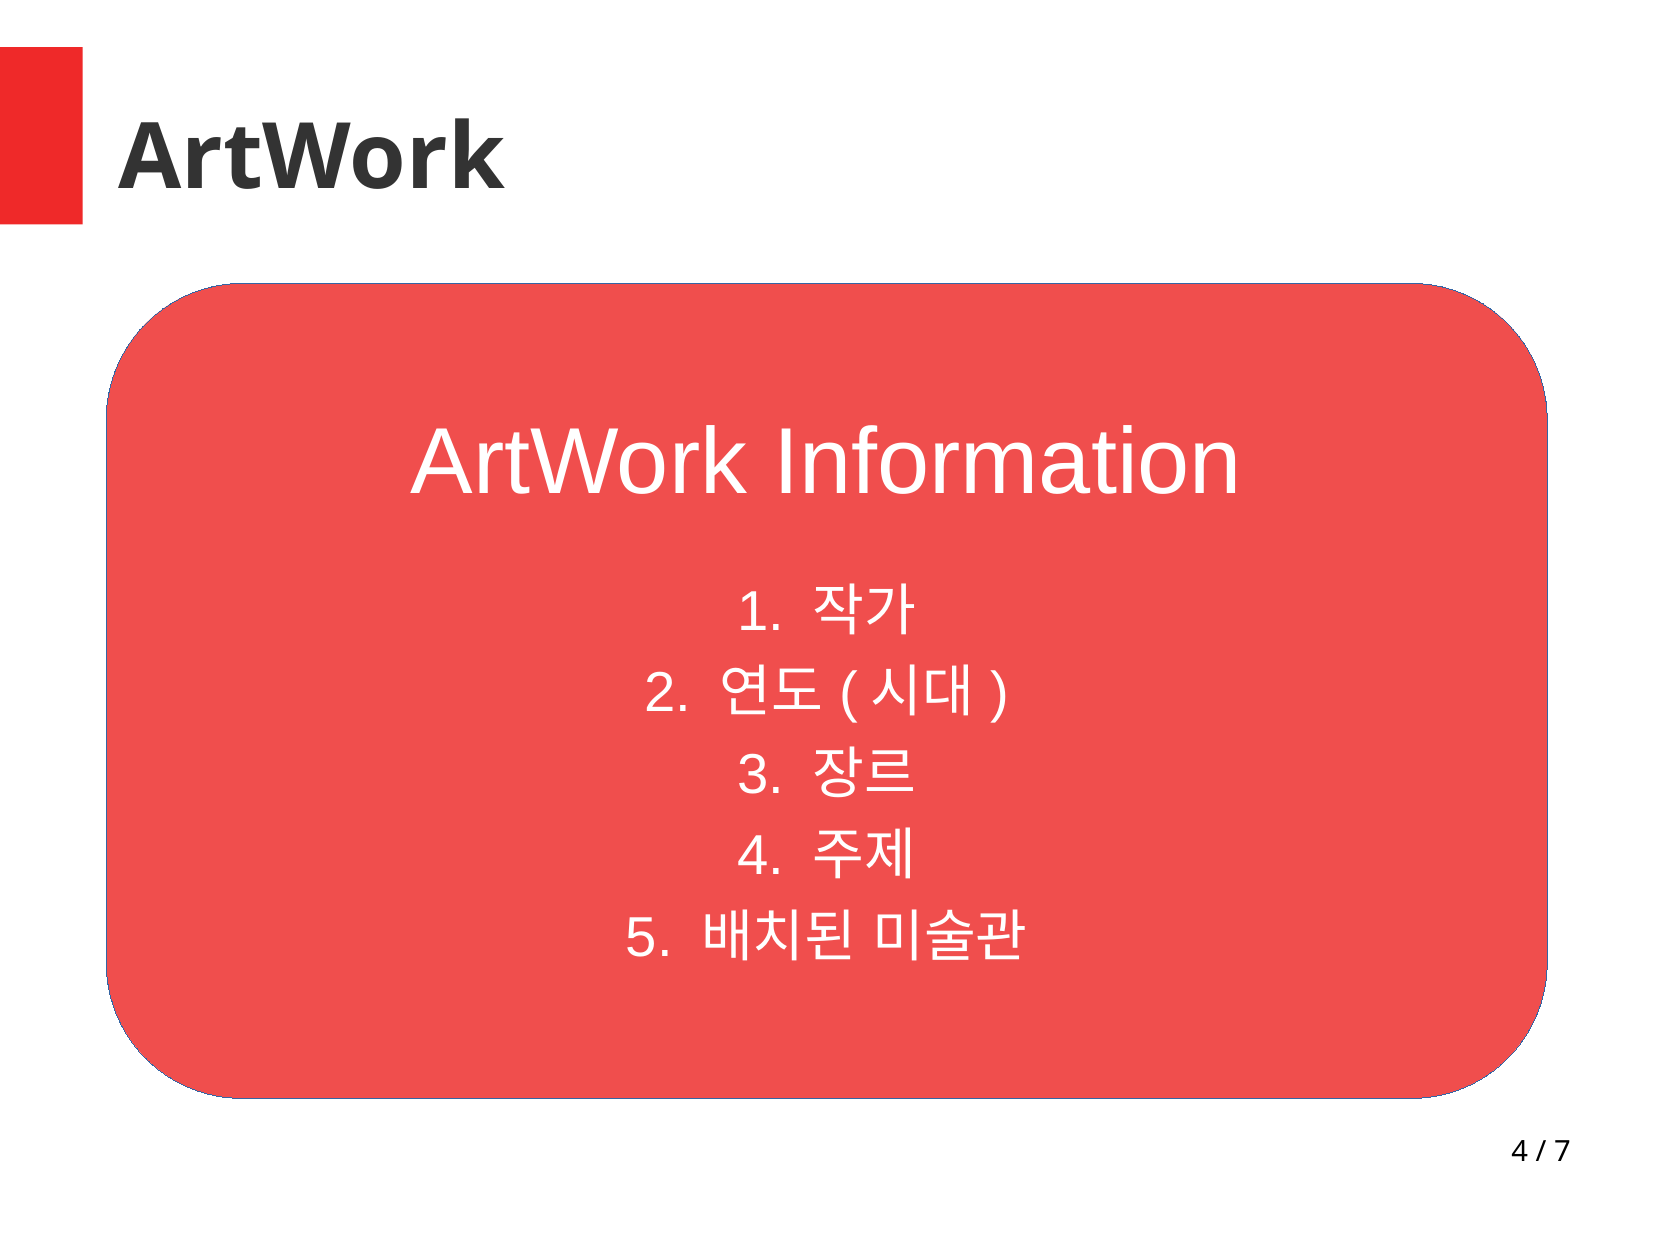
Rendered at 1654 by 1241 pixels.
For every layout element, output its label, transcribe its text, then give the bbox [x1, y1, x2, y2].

text_box ArtWork Information 1. 작가 2. 연도(시대) 3. 장르 4. 주제 5. 배치된 미술관 [106, 283, 1548, 1099]
title ArtWork [118, 49, 1571, 257]
